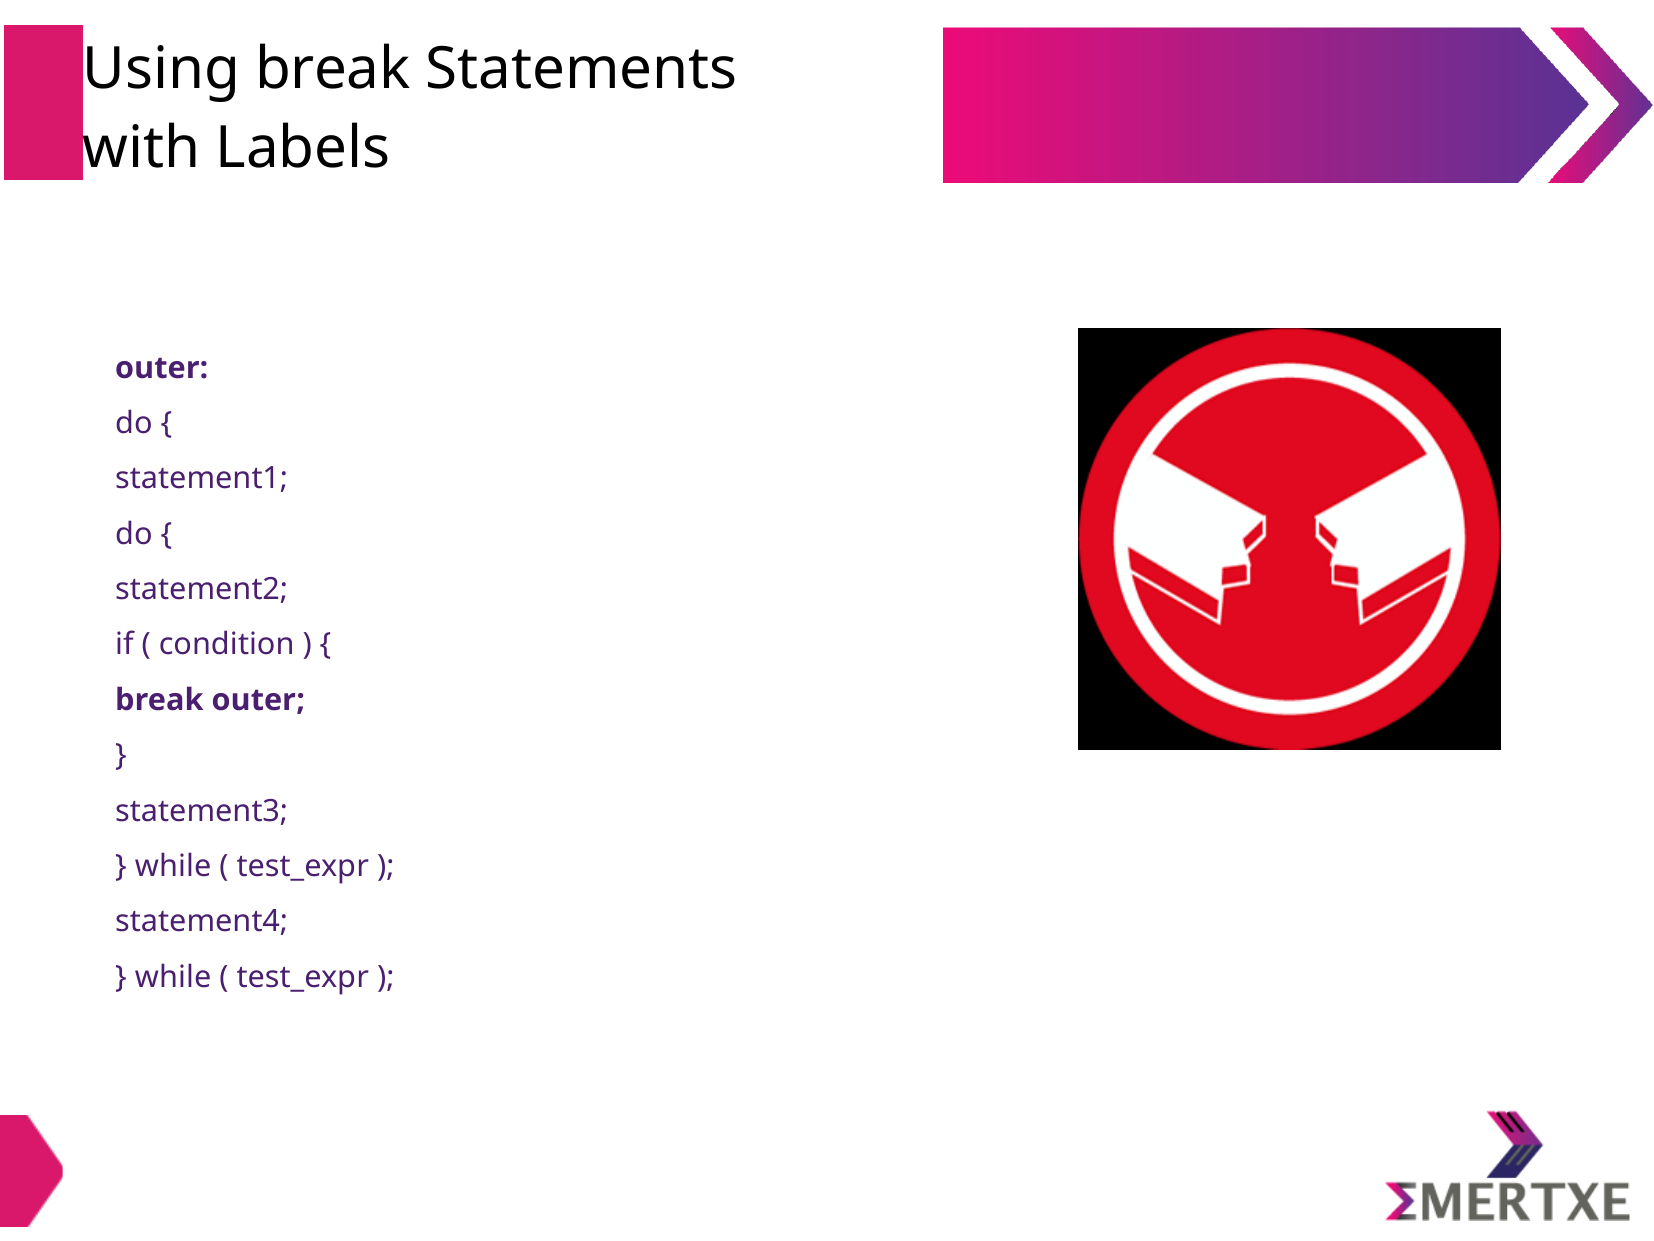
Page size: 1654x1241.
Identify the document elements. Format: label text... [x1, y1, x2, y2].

title Using break Statements with Labels [82, 2, 1571, 210]
picture [1078, 328, 1501, 751]
picture [1571, 27, 1653, 183]
picture [1385, 1107, 1631, 1221]
list outer: do { statement1; do { statement2; if ( condition ) { break outer; } statement3; } while ( test_expr ); statement4; } while ( test_expr ); [82, 290, 1571, 1010]
